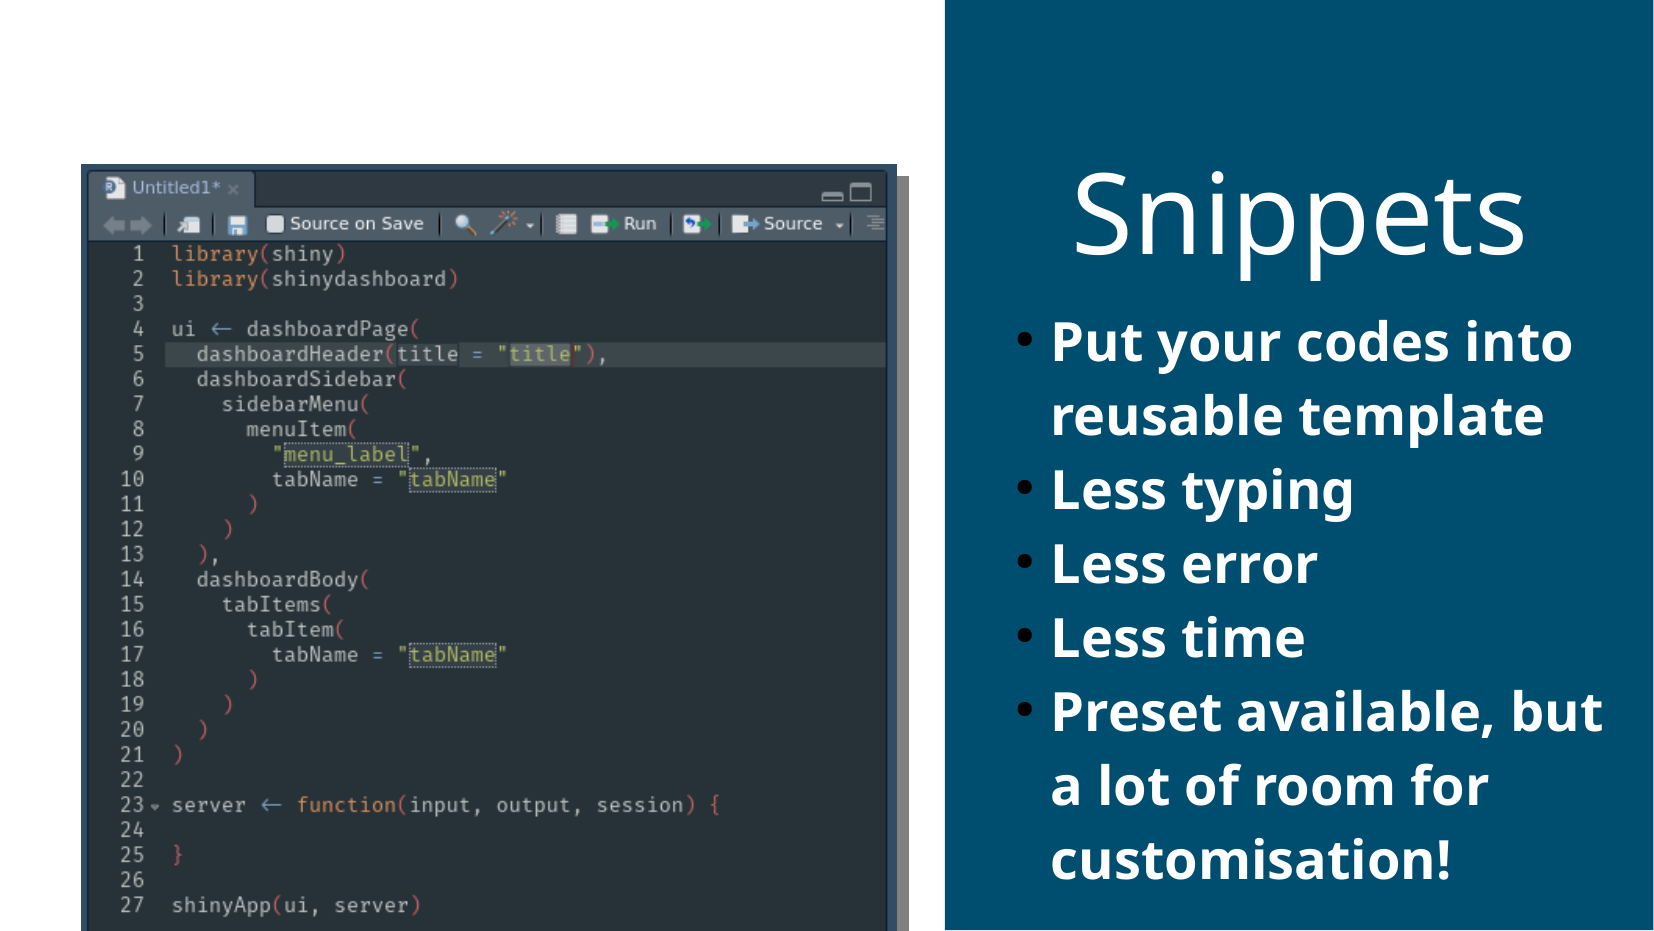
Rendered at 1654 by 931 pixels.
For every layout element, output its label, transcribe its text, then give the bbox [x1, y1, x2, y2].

text_box Put your codes into reusable template Less typing Less error Less time Preset available, but a lot of room for customisation! [1000, 296, 1621, 820]
text_box Snippets [1057, 127, 1551, 275]
text_box [944, 0, 1654, 931]
picture [81, 164, 897, 931]
